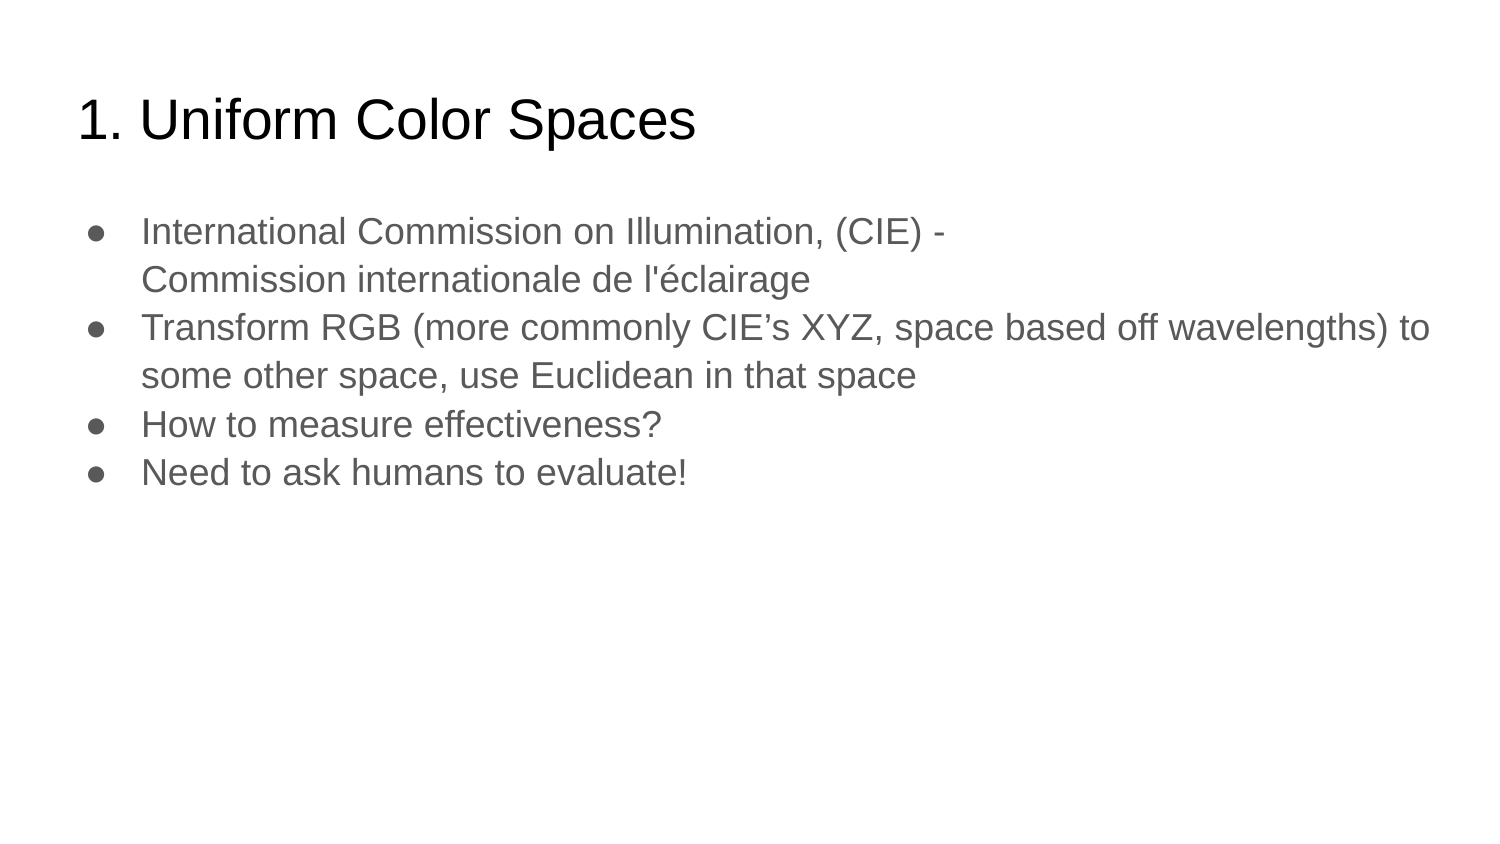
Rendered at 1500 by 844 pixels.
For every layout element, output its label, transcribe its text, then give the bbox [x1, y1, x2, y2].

list International Commission on Illumination, (CIE) - Commission internationale de l'éclairage Transform RGB (more commonly CIE’s XYZ, space based off wavelengths) to some other space, use Euclidean in that space How to measure effectiveness? Need to ask humans to evaluate! [51, 189, 1449, 750]
title Uniform Color Spaces [51, 72, 1449, 167]
